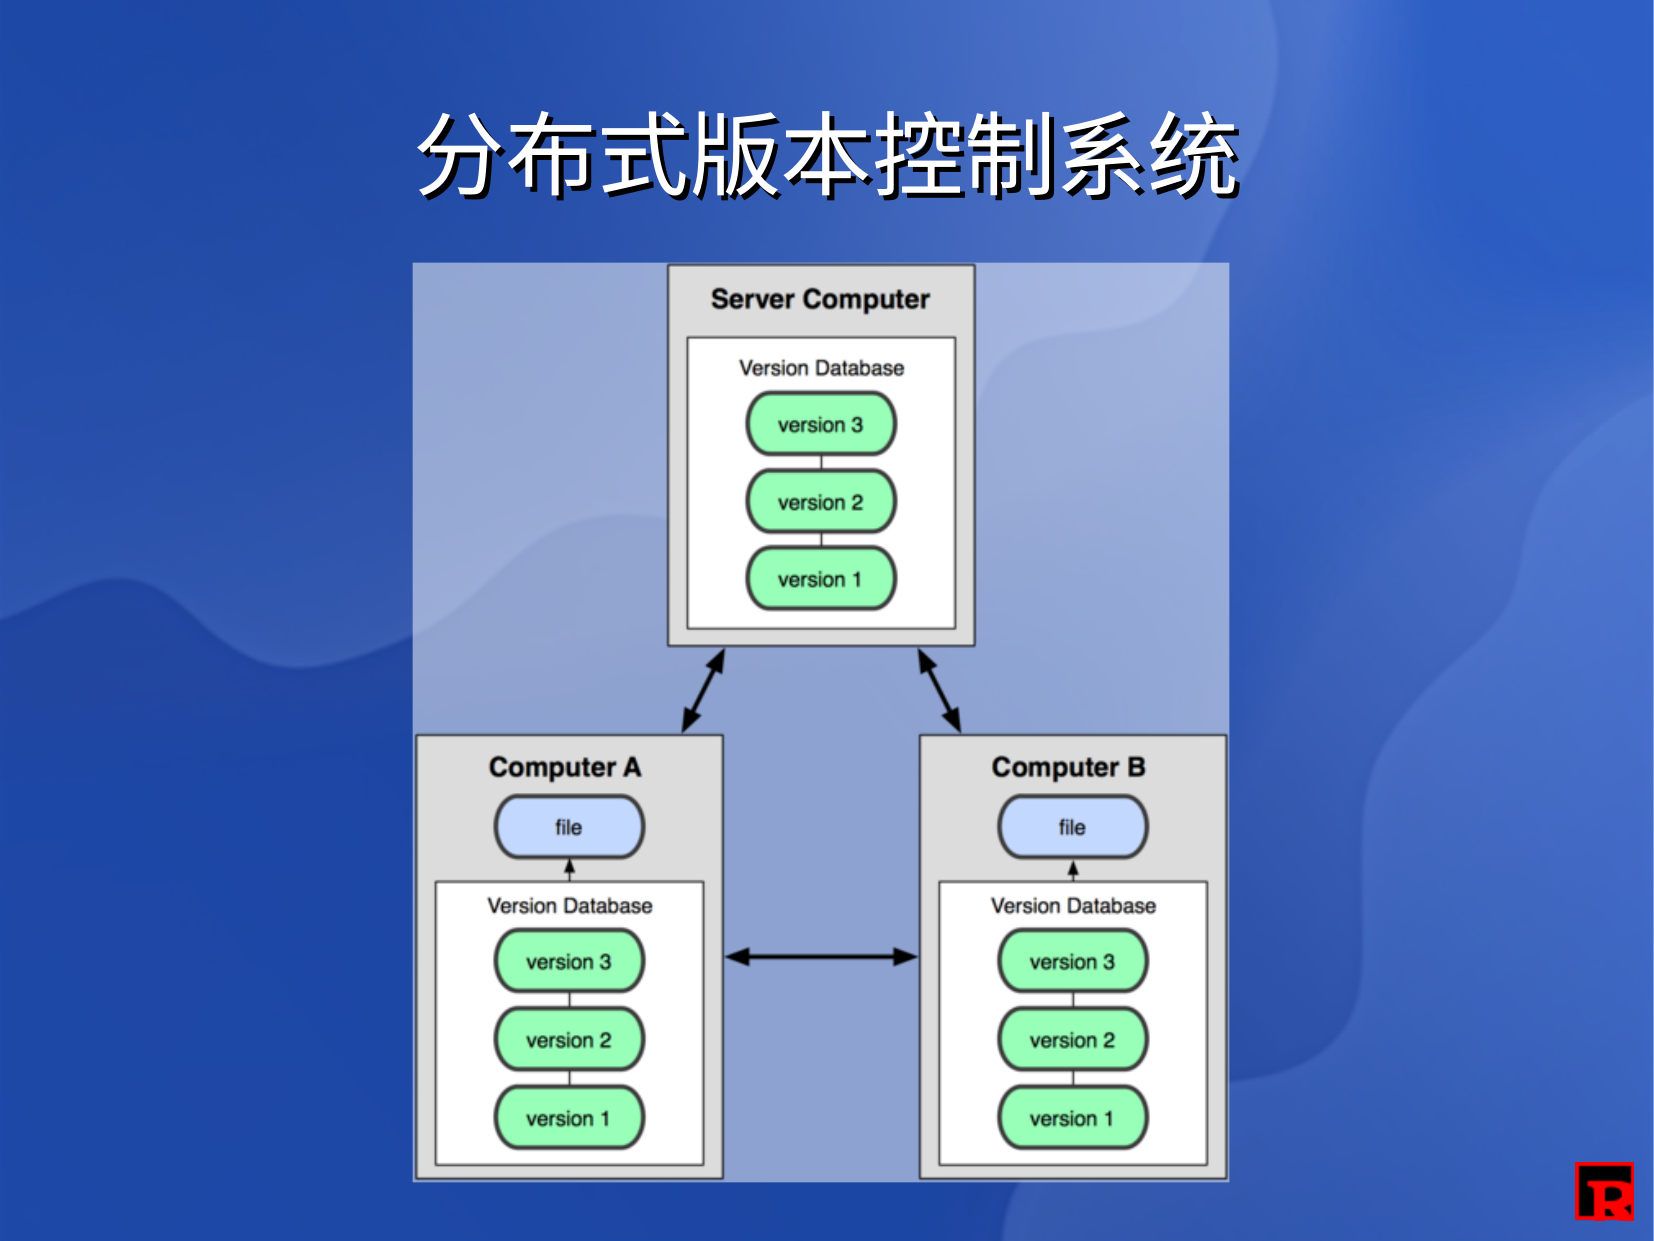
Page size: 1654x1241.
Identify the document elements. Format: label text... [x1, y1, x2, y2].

picture [0, 0, 1654, 1241]
title 分布式版本控制系统 [82, 56, 1571, 250]
